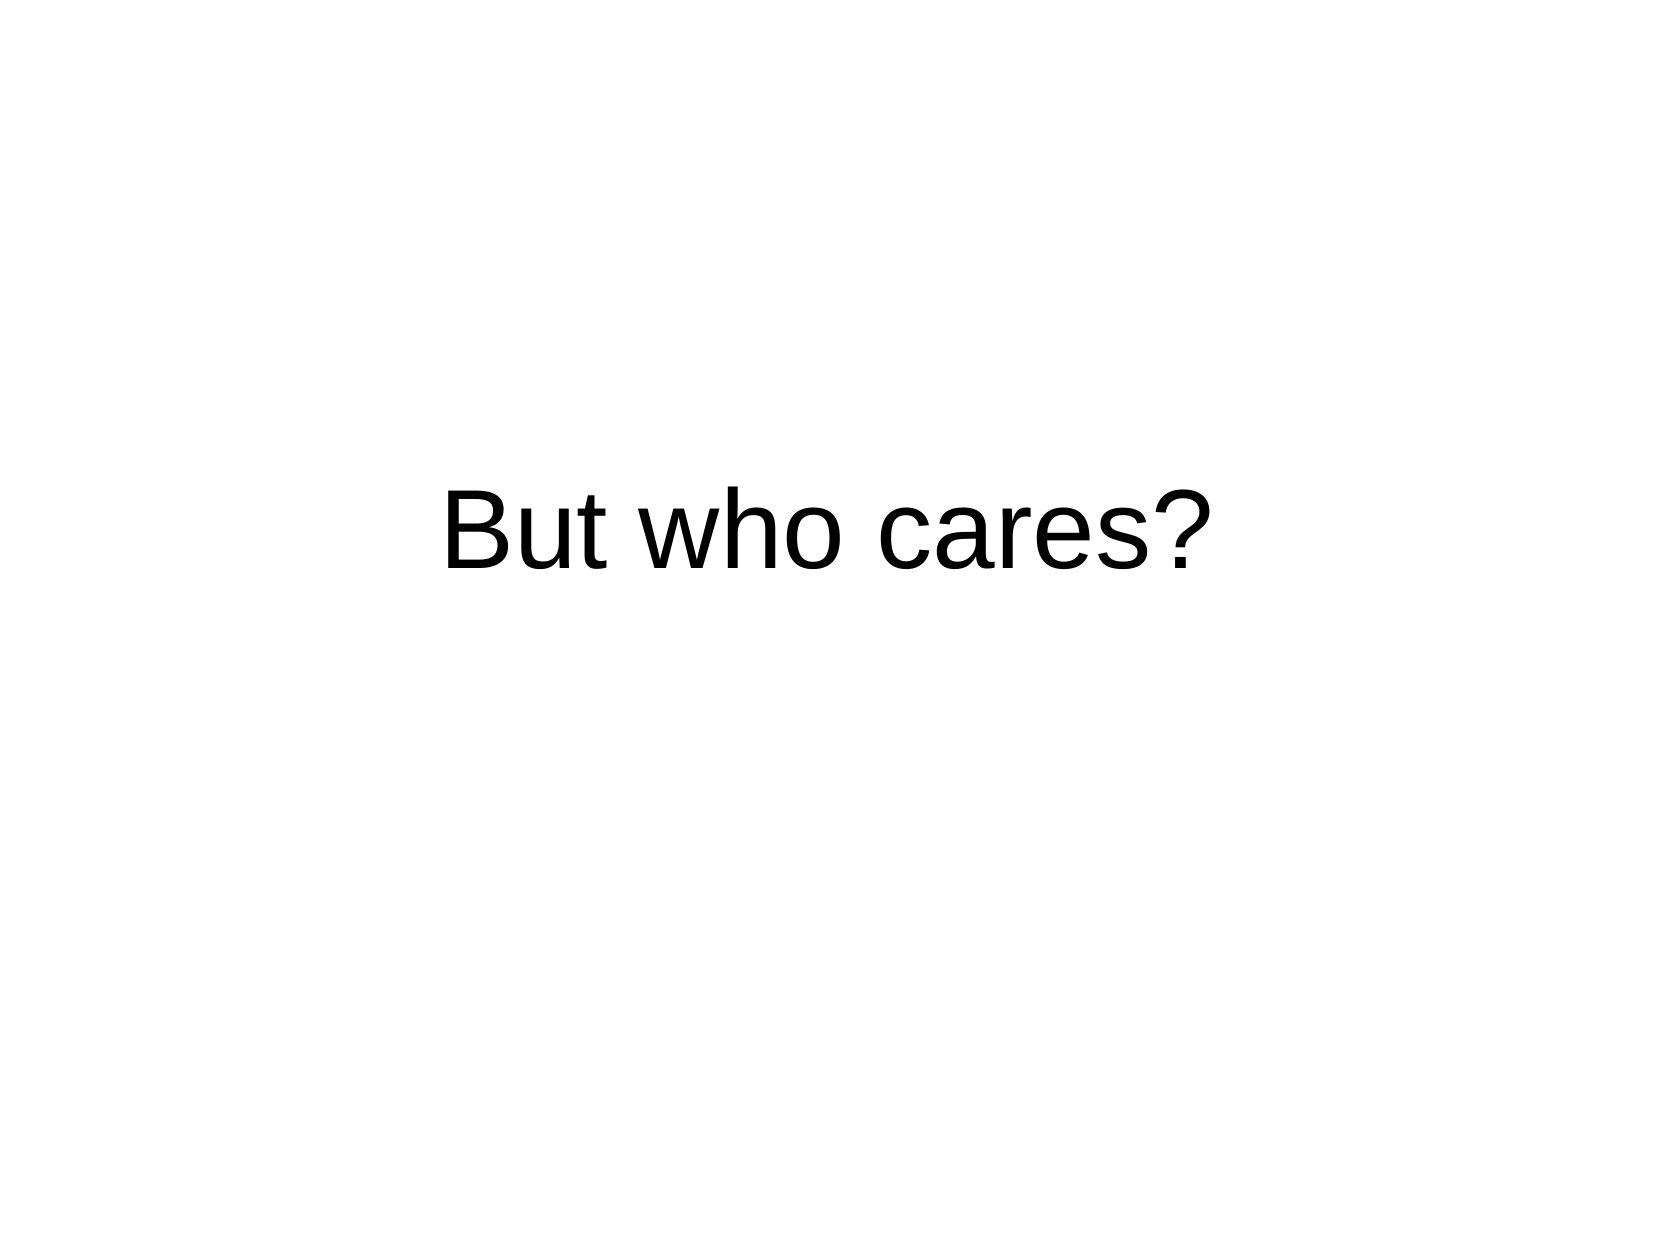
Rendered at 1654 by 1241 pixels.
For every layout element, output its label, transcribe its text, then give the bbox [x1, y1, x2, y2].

subtitle But who cares? [82, 49, 1571, 1010]
